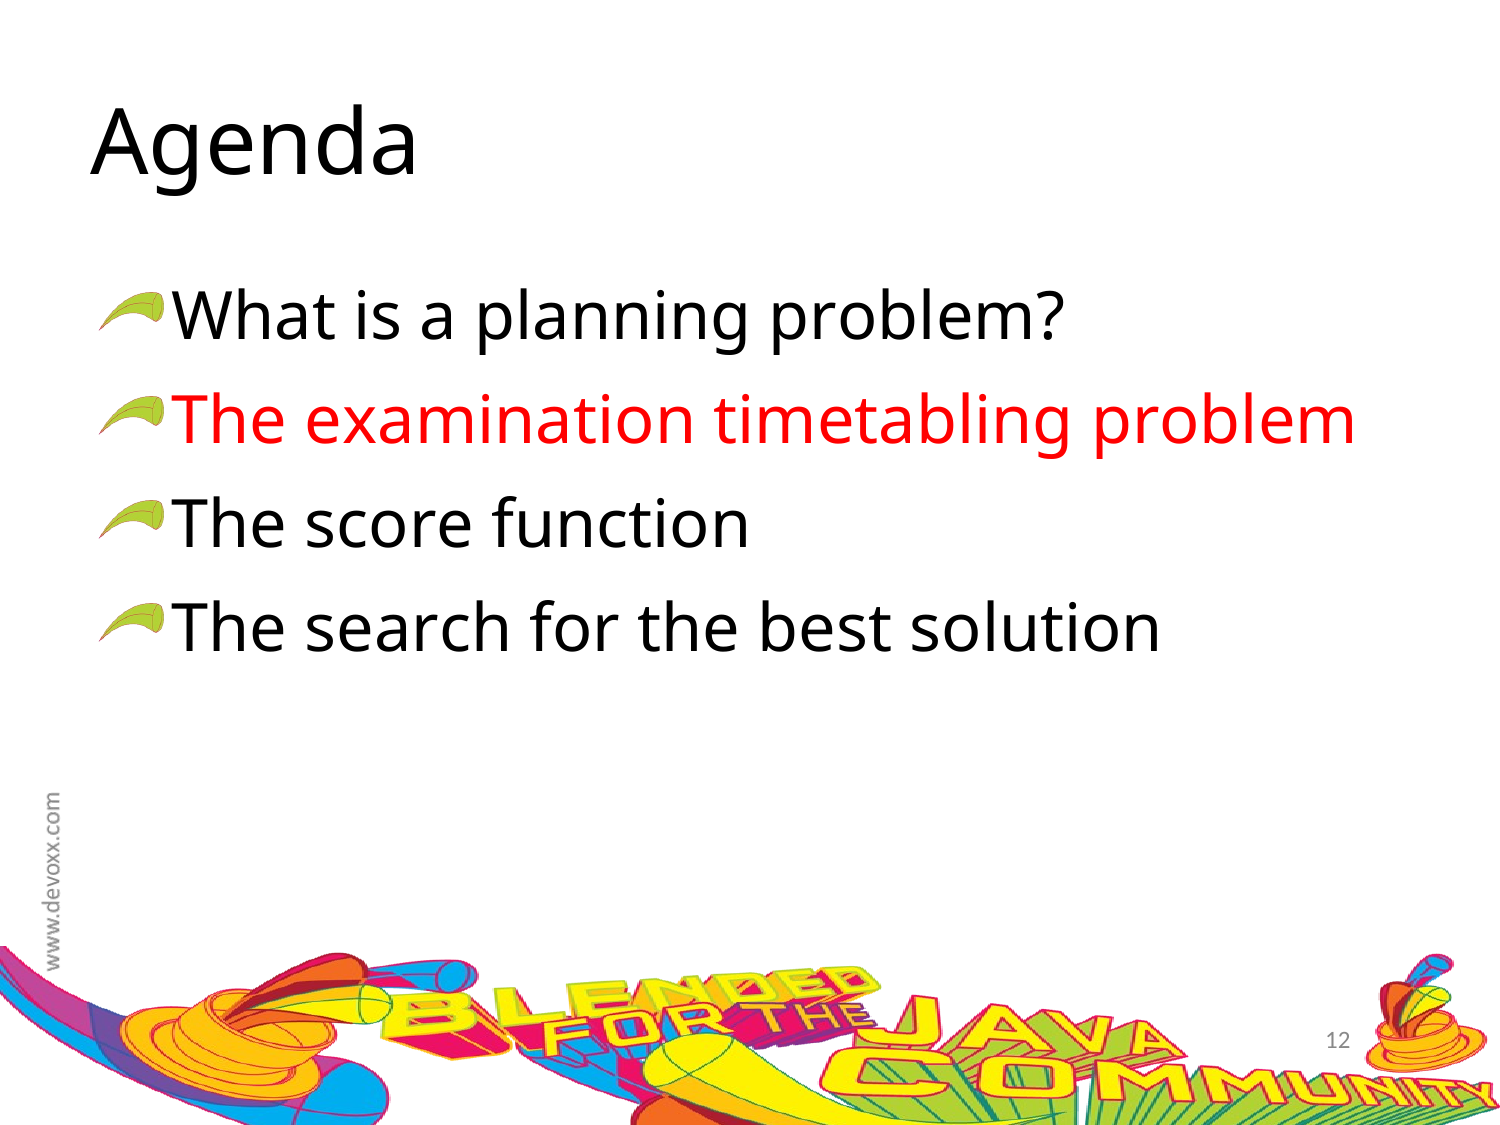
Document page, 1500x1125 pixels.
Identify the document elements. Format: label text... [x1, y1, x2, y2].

title Agenda [75, 45, 1426, 233]
list What is a planning problem? The examination timetabling problem The score function The search for the best solution [75, 262, 1426, 718]
picture [0, 757, 1500, 1125]
